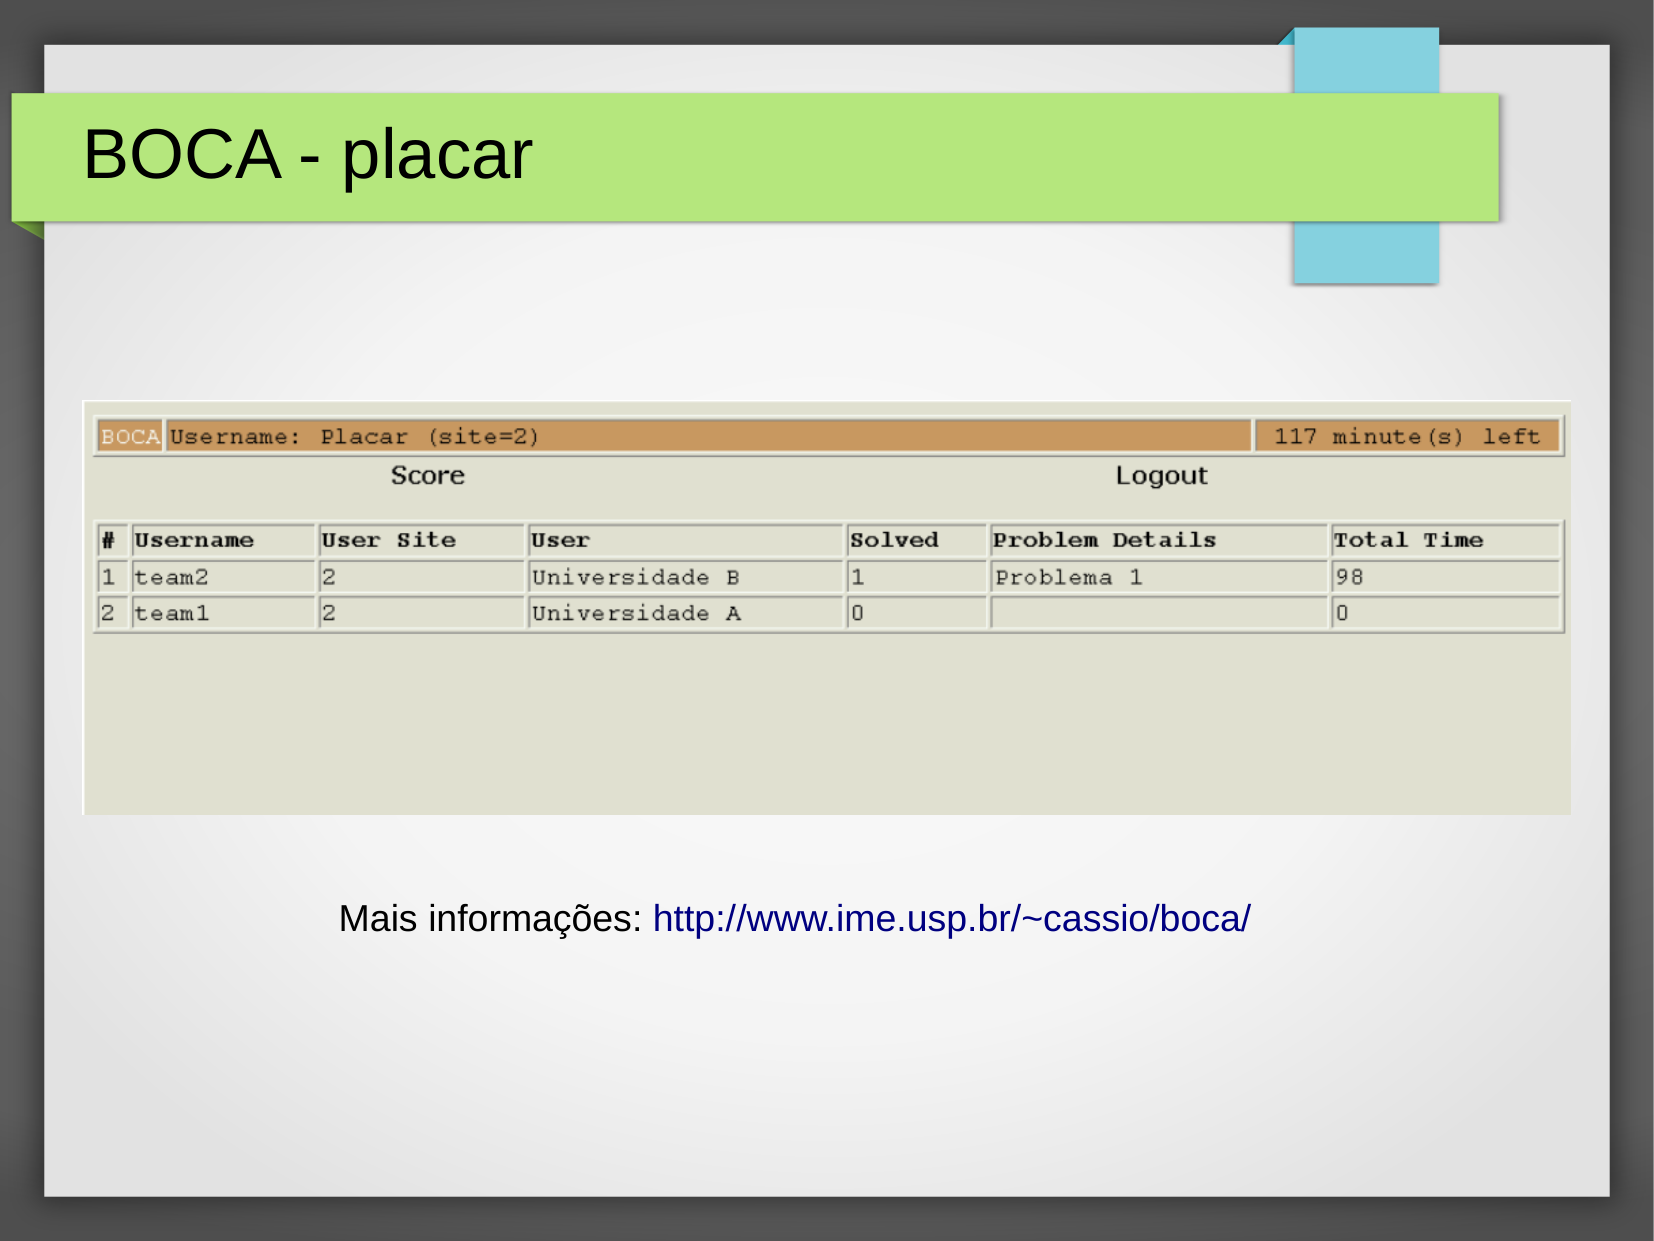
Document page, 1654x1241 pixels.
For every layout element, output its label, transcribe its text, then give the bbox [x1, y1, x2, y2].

picture [0, 0, 1654, 1241]
title BOCA - placar [82, 94, 1264, 213]
text_box Mais informações: http://www.ime.usp.br/~cassio/boca/ [323, 890, 1276, 948]
